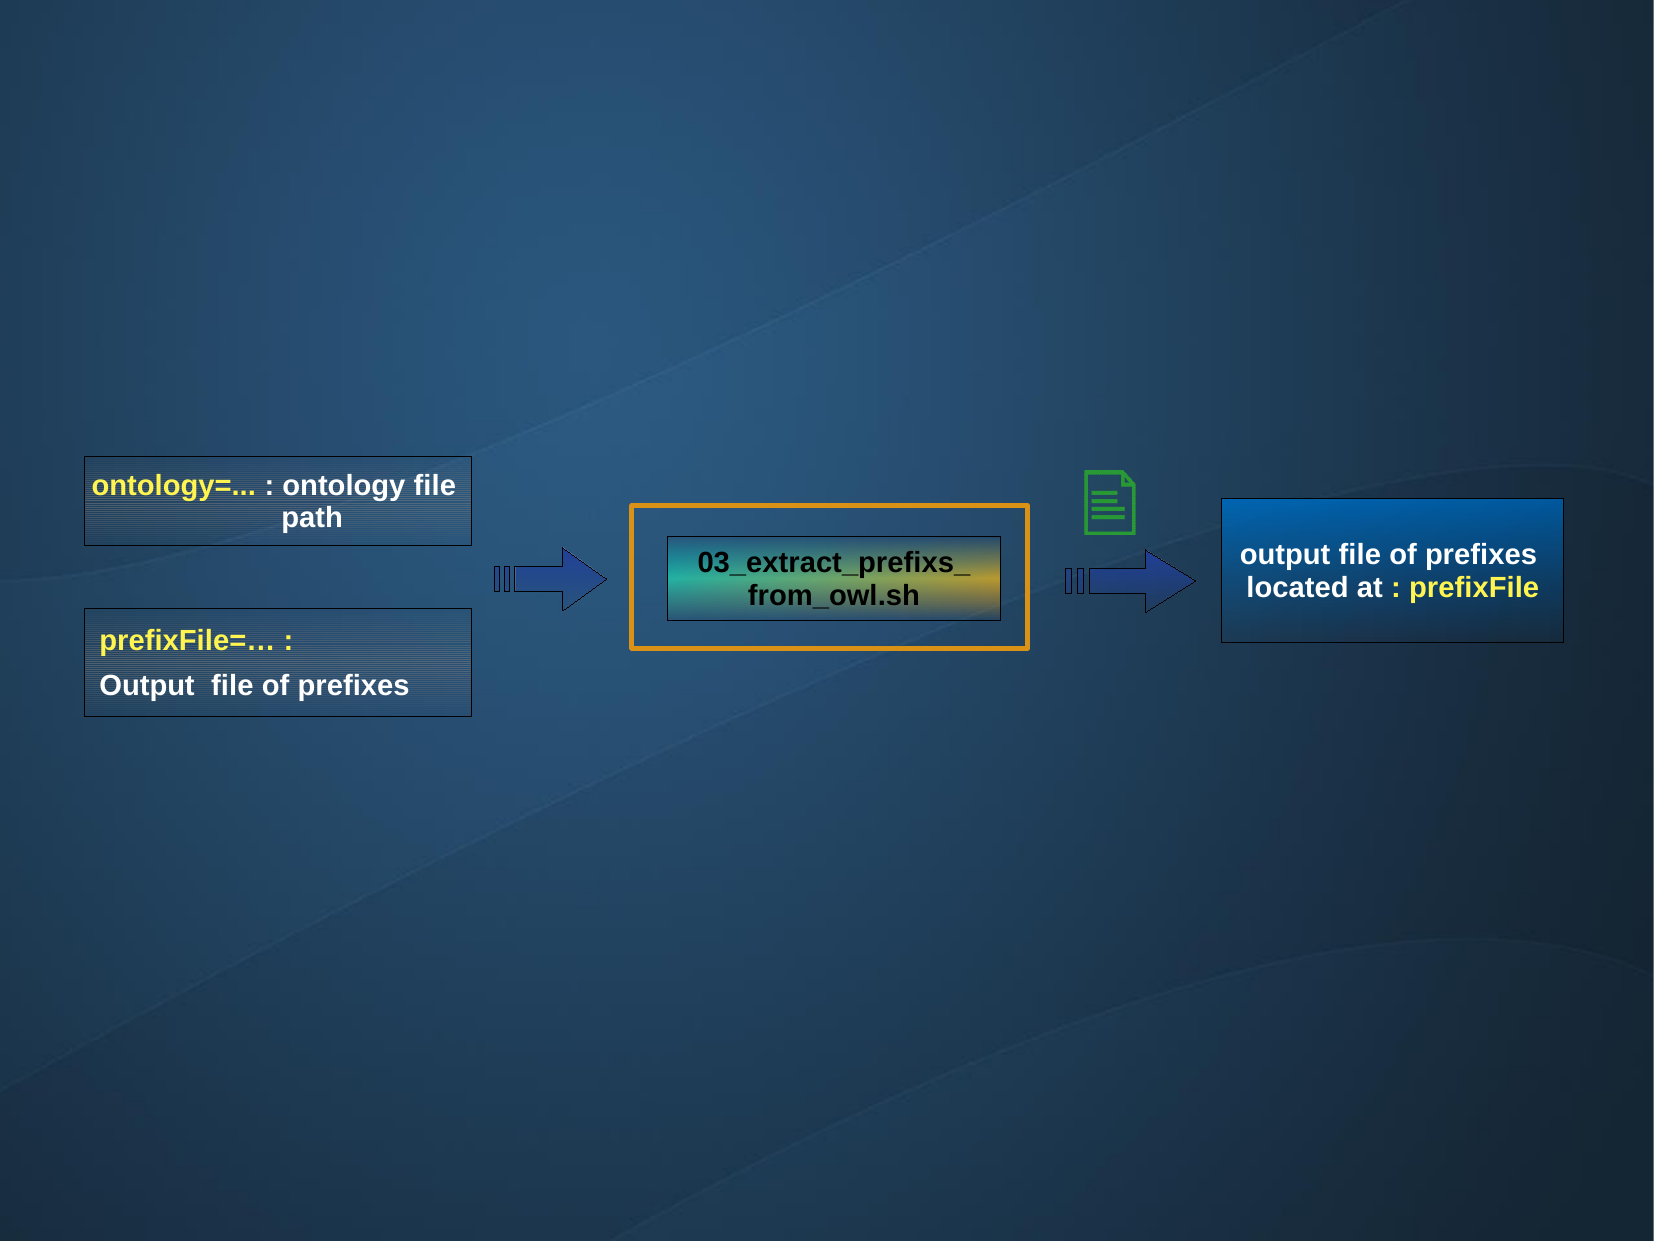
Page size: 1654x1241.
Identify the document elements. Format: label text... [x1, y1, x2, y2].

text_box [1145, 550, 1162, 561]
text_box [563, 548, 578, 559]
text_box prefixFile=… : Output file of prefixes [1221, 501, 1564, 505]
picture [0, 0, 1654, 1241]
